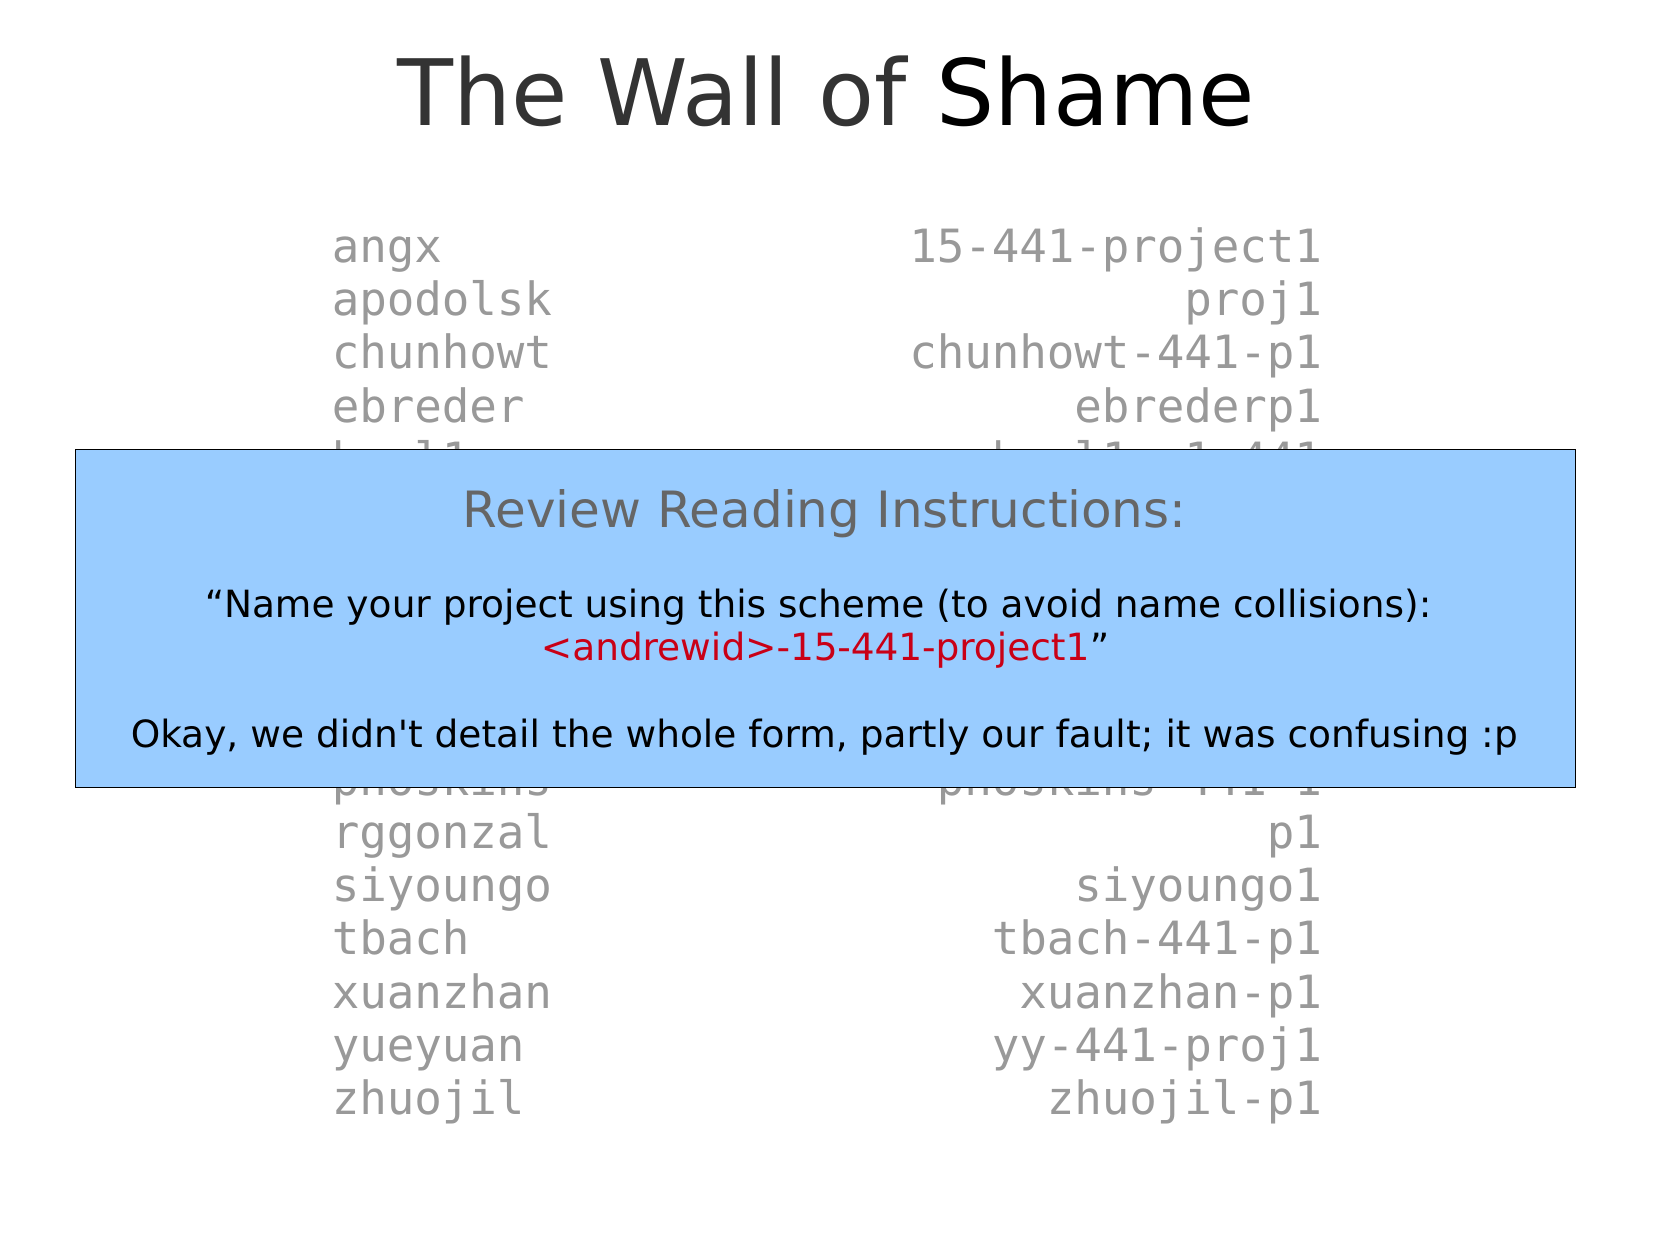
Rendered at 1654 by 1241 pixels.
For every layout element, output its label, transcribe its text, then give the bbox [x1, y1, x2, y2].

title The Wall of Shame [82, 0, 1571, 198]
text_box Review Reading Instructions: “Name your project using this scheme (to avoid name collisions): <andrewid>-15-441-project1” Okay, we didn't detail the whole form, partly our fault; it was confusing :p [75, 449, 1576, 788]
subtitle angx 15-441-project1 apodolsk proj1 chunhowt chunhowt-441-p1 ebreder ebrederp1 hanl1 hanl1-p1-441 jchee jchee-p1 jwloh jwloh-p1 kailili network-project1-kaili moz moz-project1 mengh meng-project1 phoskins phoskins-441-1 rggonzal p1 siyoungo siyoungo1 tbach tbach-441-p1 xuanzhan xuanzhan-p1 yueyuan yy-441-proj1 zhuojil zhuojil-p1 [82, 788, 1571, 1179]
subtitle angx 15-441-project1 apodolsk proj1 chunhowt chunhowt-441-p1 ebreder ebrederp1 hanl1 hanl1-p1-441 jchee jchee-p1 jwloh jwloh-p1 kailili network-project1-kaili moz moz-project1 mengh meng-project1 phoskins phoskins-441-1 rggonzal p1 siyoungo siyoungo1 tbach tbach-441-p1 xuanzhan xuanzhan-p1 yueyuan yy-441-proj1 zhuojil zhuojil-p1 [82, 219, 1571, 449]
